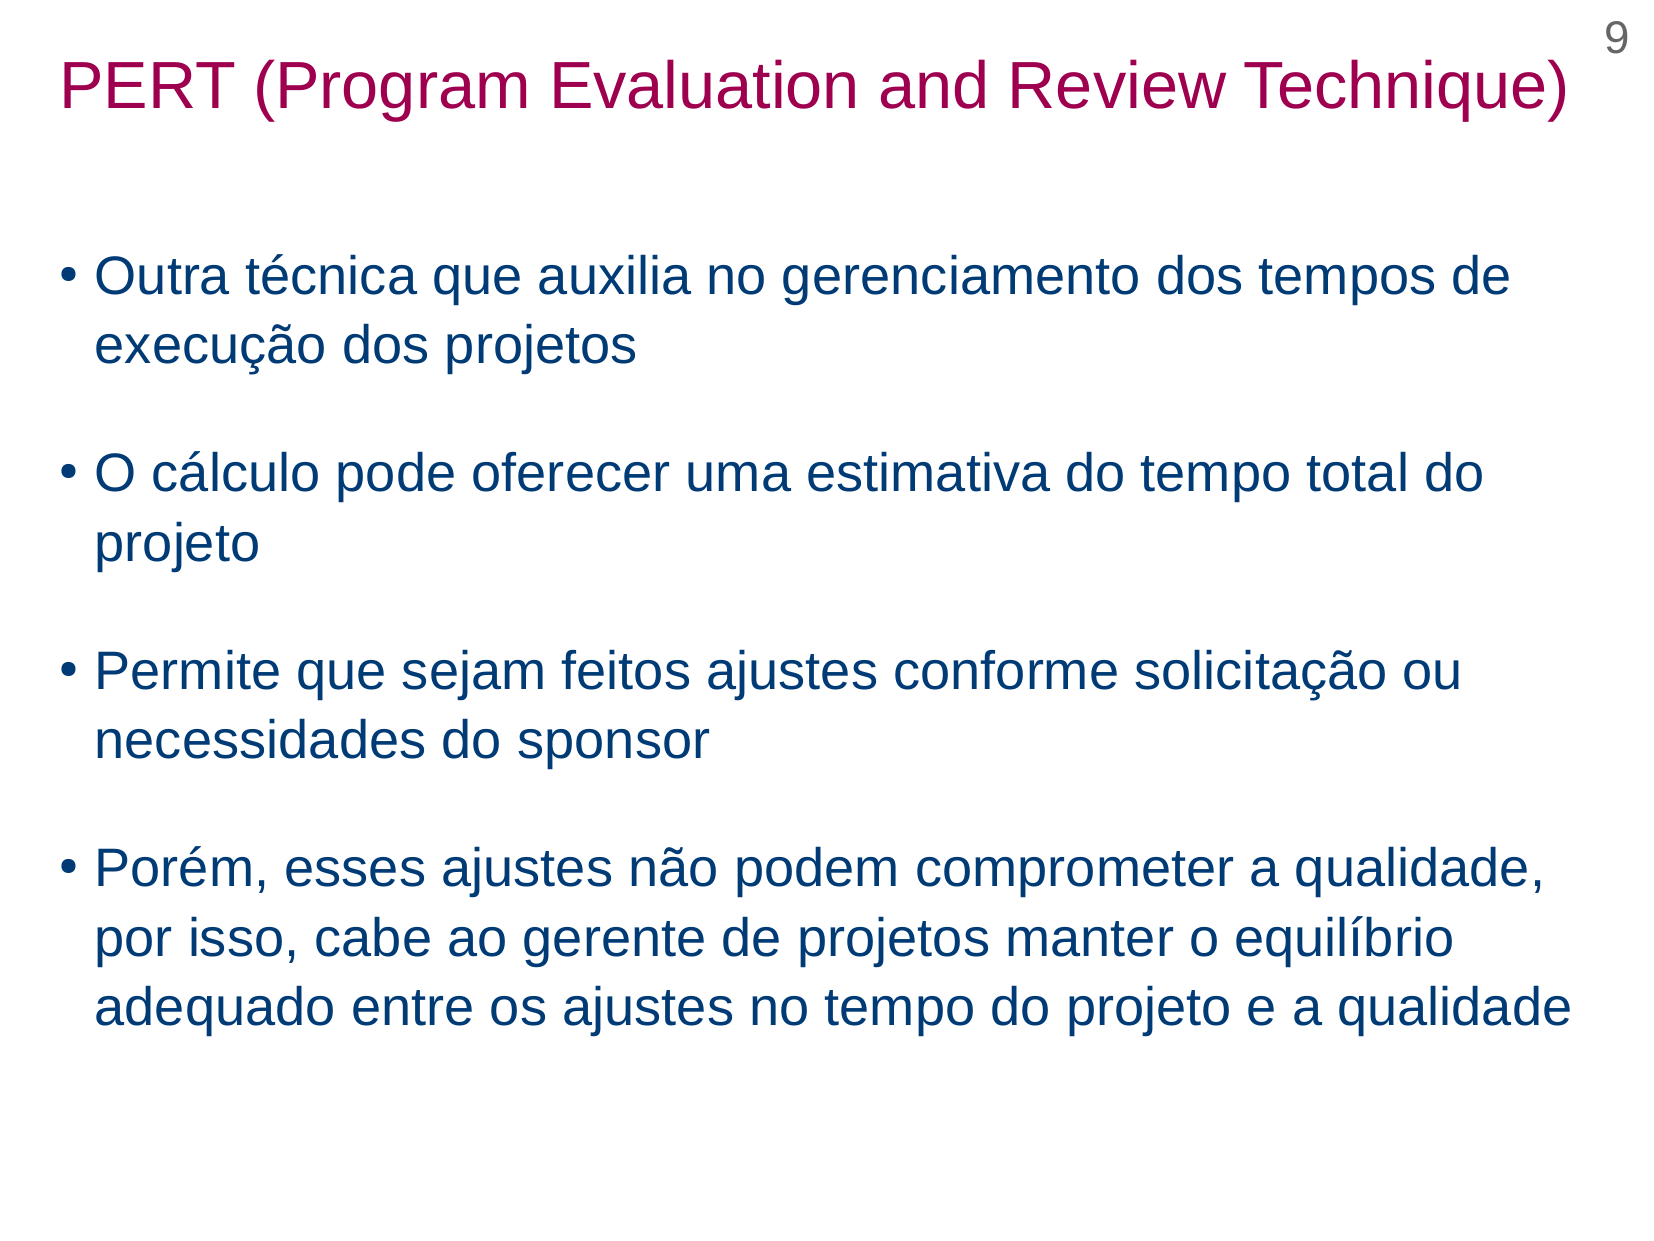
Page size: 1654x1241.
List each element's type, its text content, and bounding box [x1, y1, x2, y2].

title PERT (Program Evaluation and Review Technique) [59, 29, 1595, 148]
list Outra técnica que auxilia no gerenciamento dos tempos de execução dos projetos O cálculo pode oferecer uma estimativa do tempo total do projeto Permite que sejam feitos ajustes conforme solicitação ou necessidades do sponsor Porém, esses ajustes não podem comprometer a qualidade, por isso, cabe ao gerente de projetos manter o equilíbrio adequado entre os ajustes no tempo do projeto e a qualidade [59, 236, 1595, 1211]
